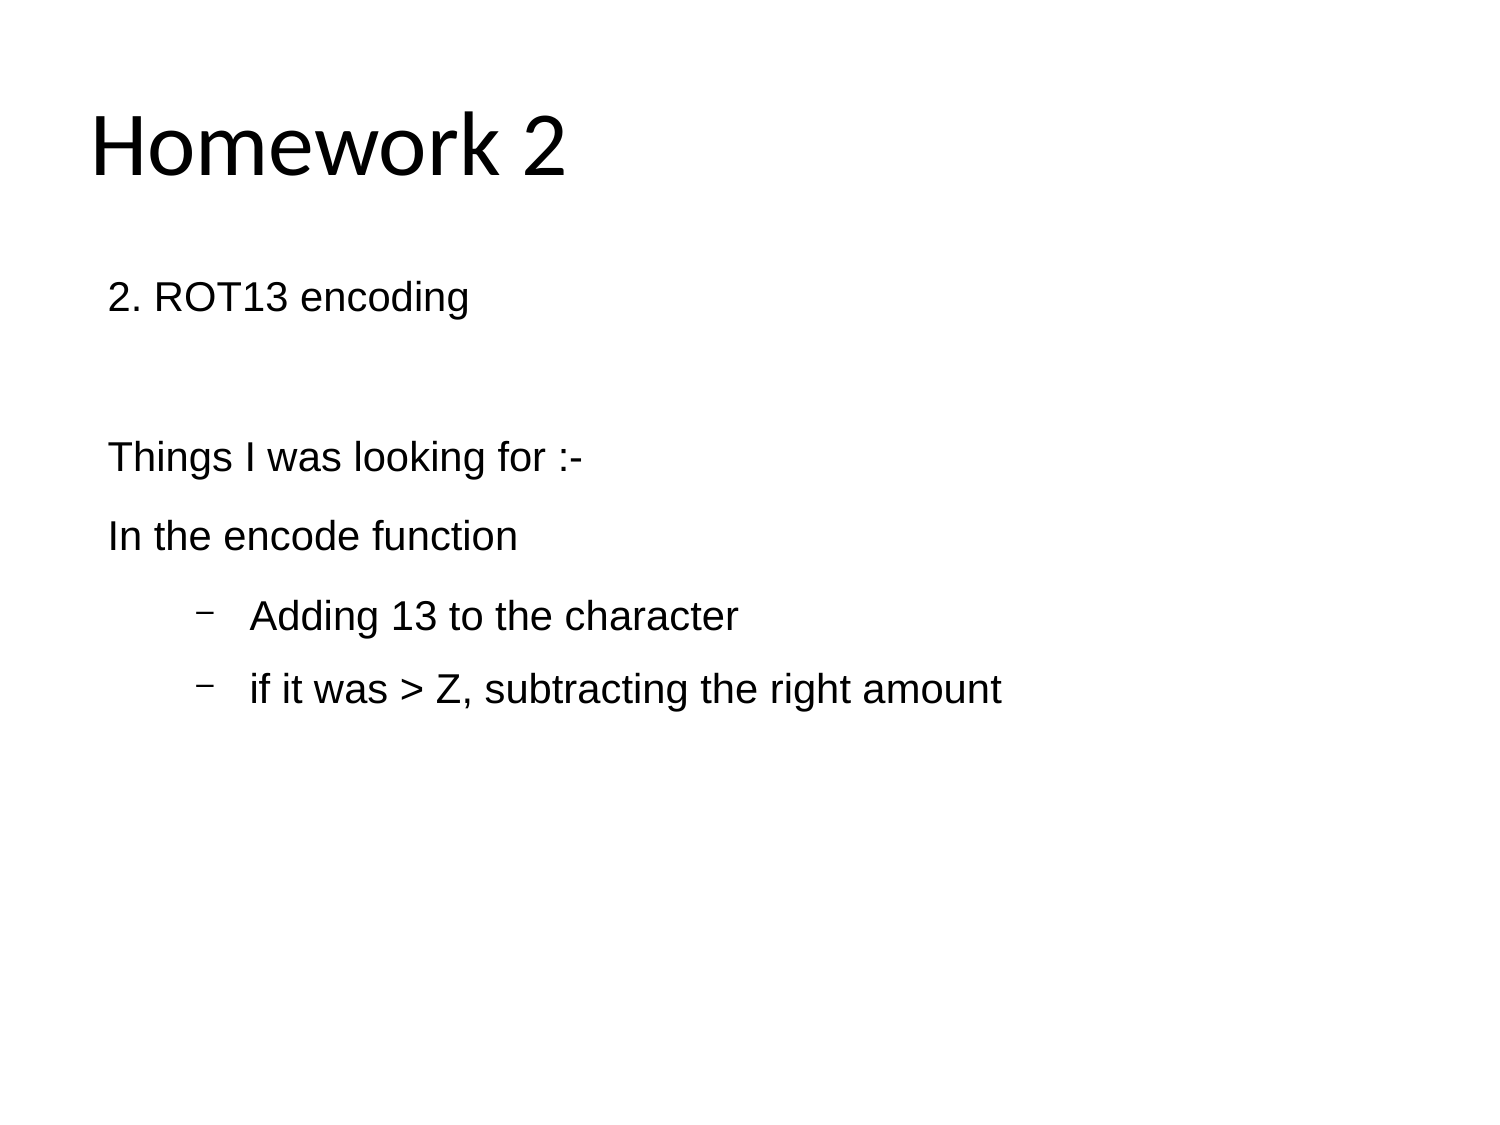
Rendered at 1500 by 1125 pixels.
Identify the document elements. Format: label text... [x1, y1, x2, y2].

title Homework 2 [75, 45, 1425, 233]
list 2. ROT13 encoding Things I was looking for :- In the encode function Adding 13 to the character if it was > Z, subtracting the right amount [75, 262, 1425, 1005]
